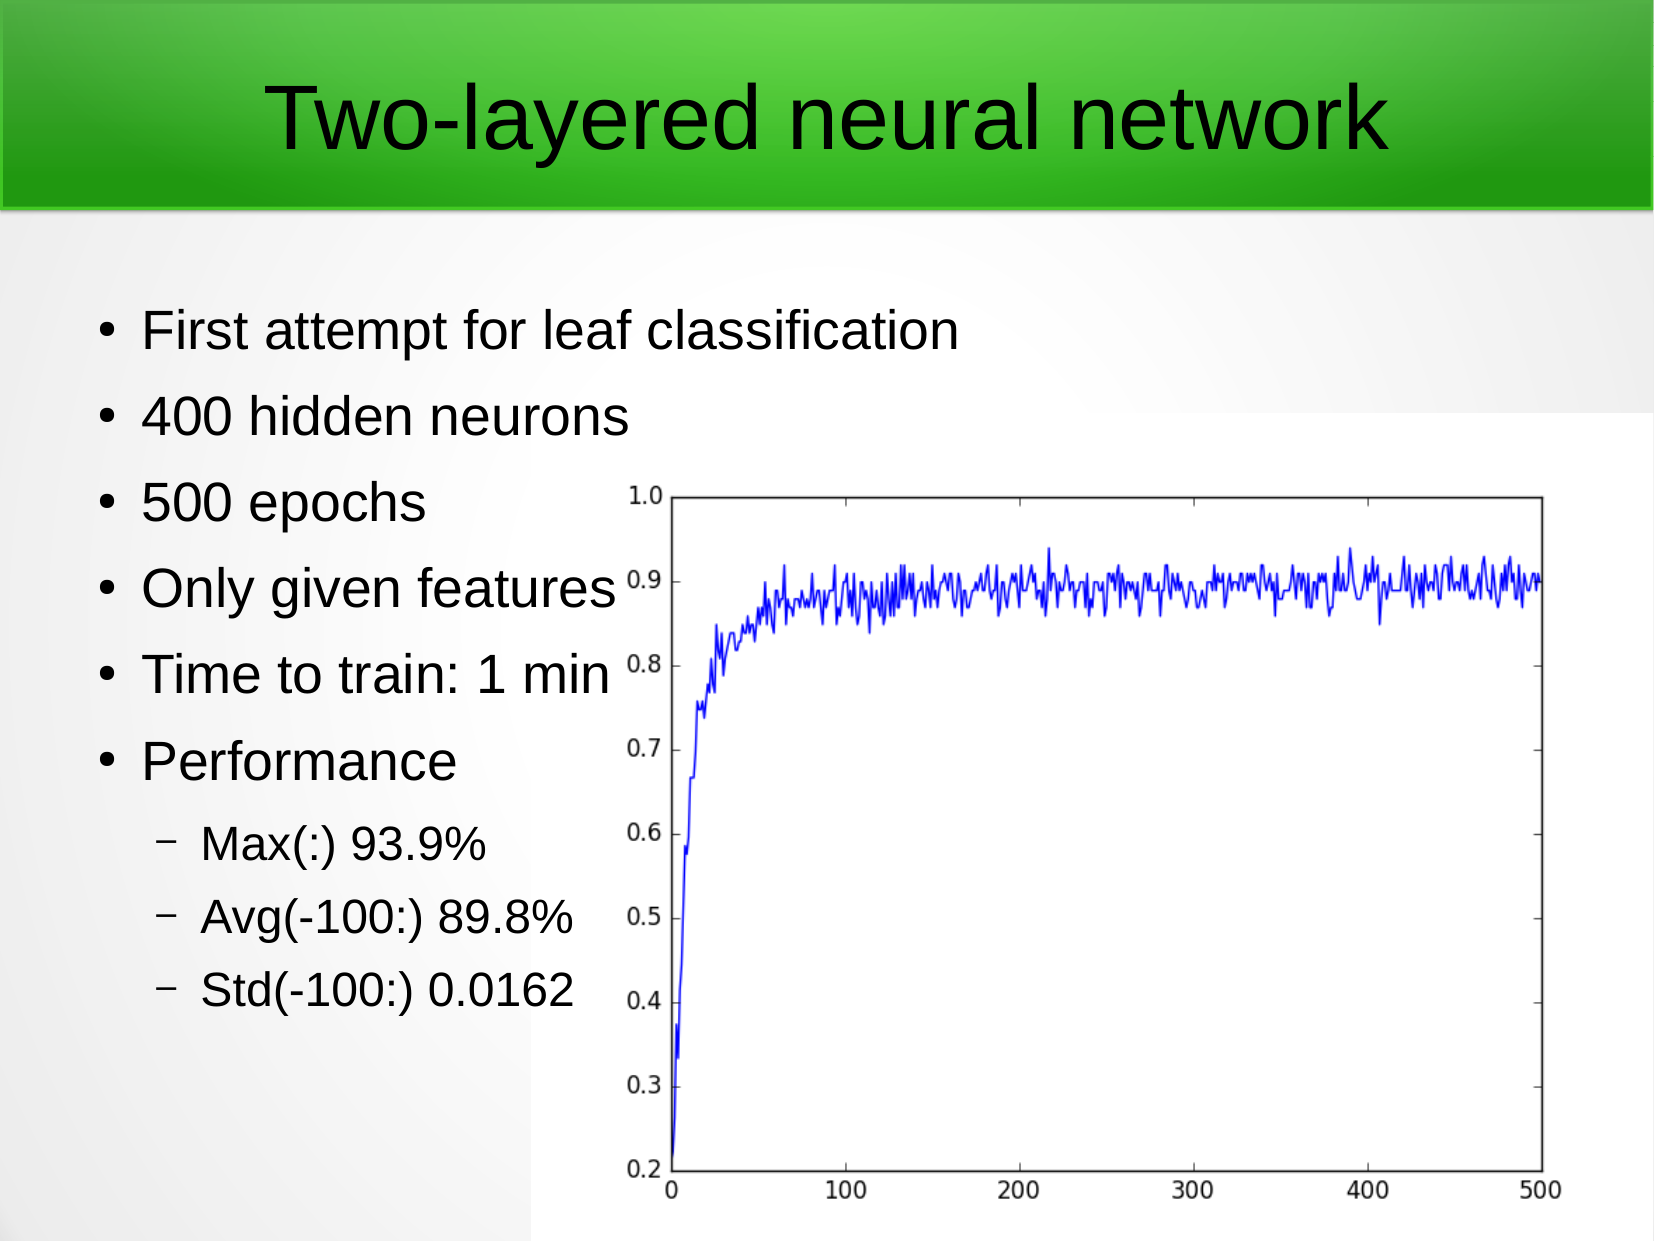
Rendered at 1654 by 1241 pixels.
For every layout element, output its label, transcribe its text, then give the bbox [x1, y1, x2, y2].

picture [531, 413, 1654, 1241]
list First attempt for leaf classification 400 hidden neurons 500 epochs Only given features Time to train: 1 min Performance Max(:) 93.9% Avg(-100:) 89.8% Std(-100:) 0.0162 [82, 299, 1571, 1019]
title Two-layered neural network [82, 47, 1571, 189]
